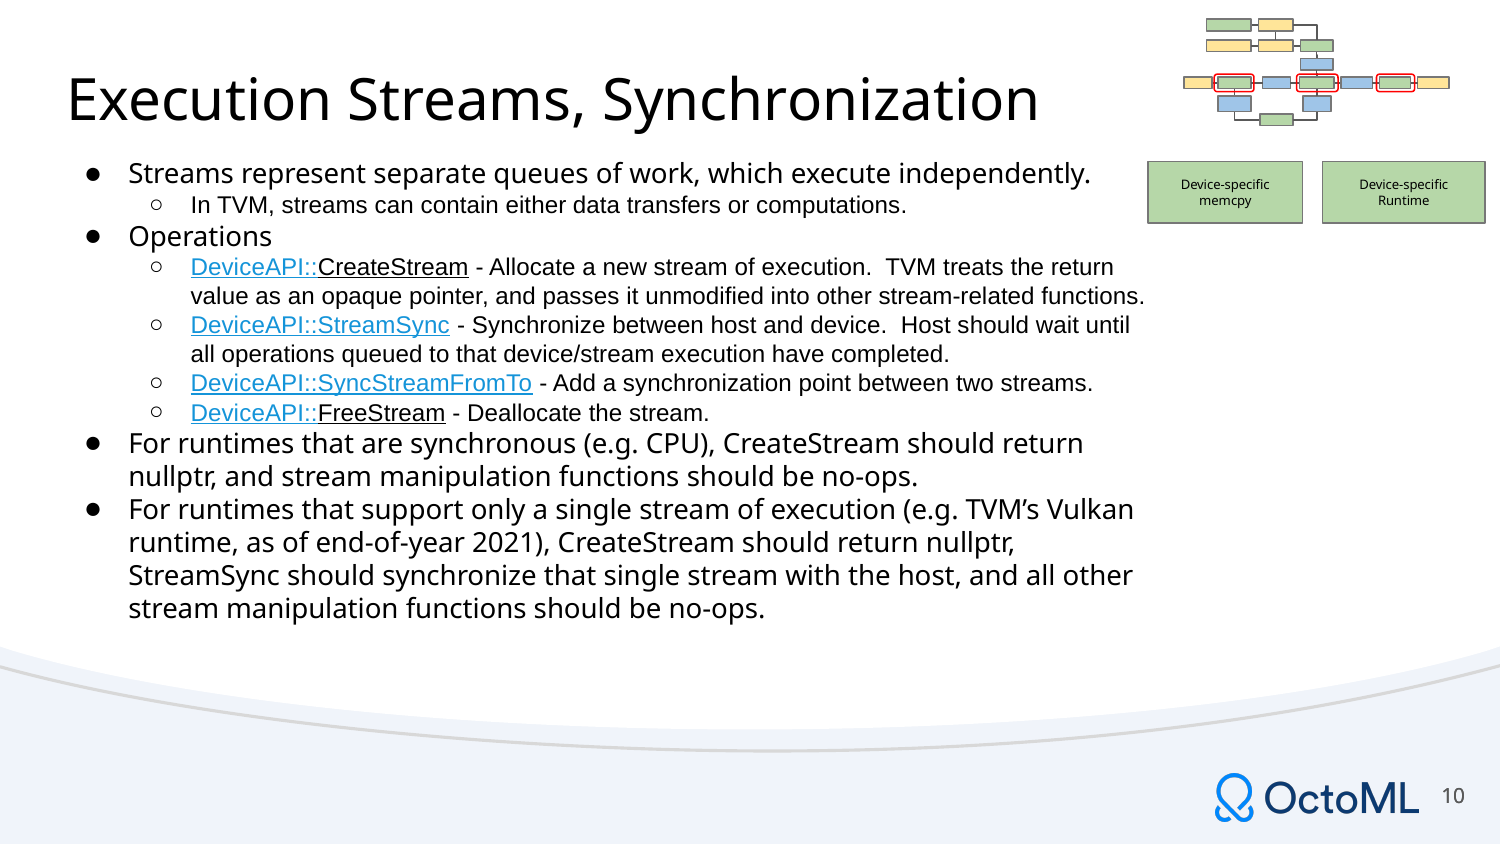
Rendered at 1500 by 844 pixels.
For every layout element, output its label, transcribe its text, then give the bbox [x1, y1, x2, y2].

text_box Device-specific Runtime [1322, 161, 1485, 223]
picture [1215, 773, 1389, 822]
slide_number <number> [1389, 764, 1480, 830]
text_box Device-specific memcpy [1148, 161, 1303, 223]
list Streams represent separate queues of work, which execute independently. In TVM, streams can contain either data transfers or computations. Operations DeviceAPI::CreateStream - Allocate a new stream of execution. TVM treats the return value as an opaque pointer, and passes it unmodified into other stream-related functions. DeviceAPI::StreamSync - Synchronize between host and device. Host should wait until all operations queued to that device/stream execution have completed. DeviceAPI::SyncStreamFromTo - Add a synchronization point between two streams. DeviceAPI::FreeStream - Deallocate the stream. For runtimes that are synchronous (e.g. CPU), CreateStream should return nullptr, and stream manipulation functions should be no-ops. For runtimes that support only a single stream of execution (e.g. TVM’s Vulkan runtime, as of end-of-year 2021), CreateStream should return nullptr, StreamSync should synchronize that single stream with the host, and all other stream manipulation functions should be no-ops. [51, 141, 1178, 667]
title Execution Streams, Synchronization [51, 47, 1449, 142]
